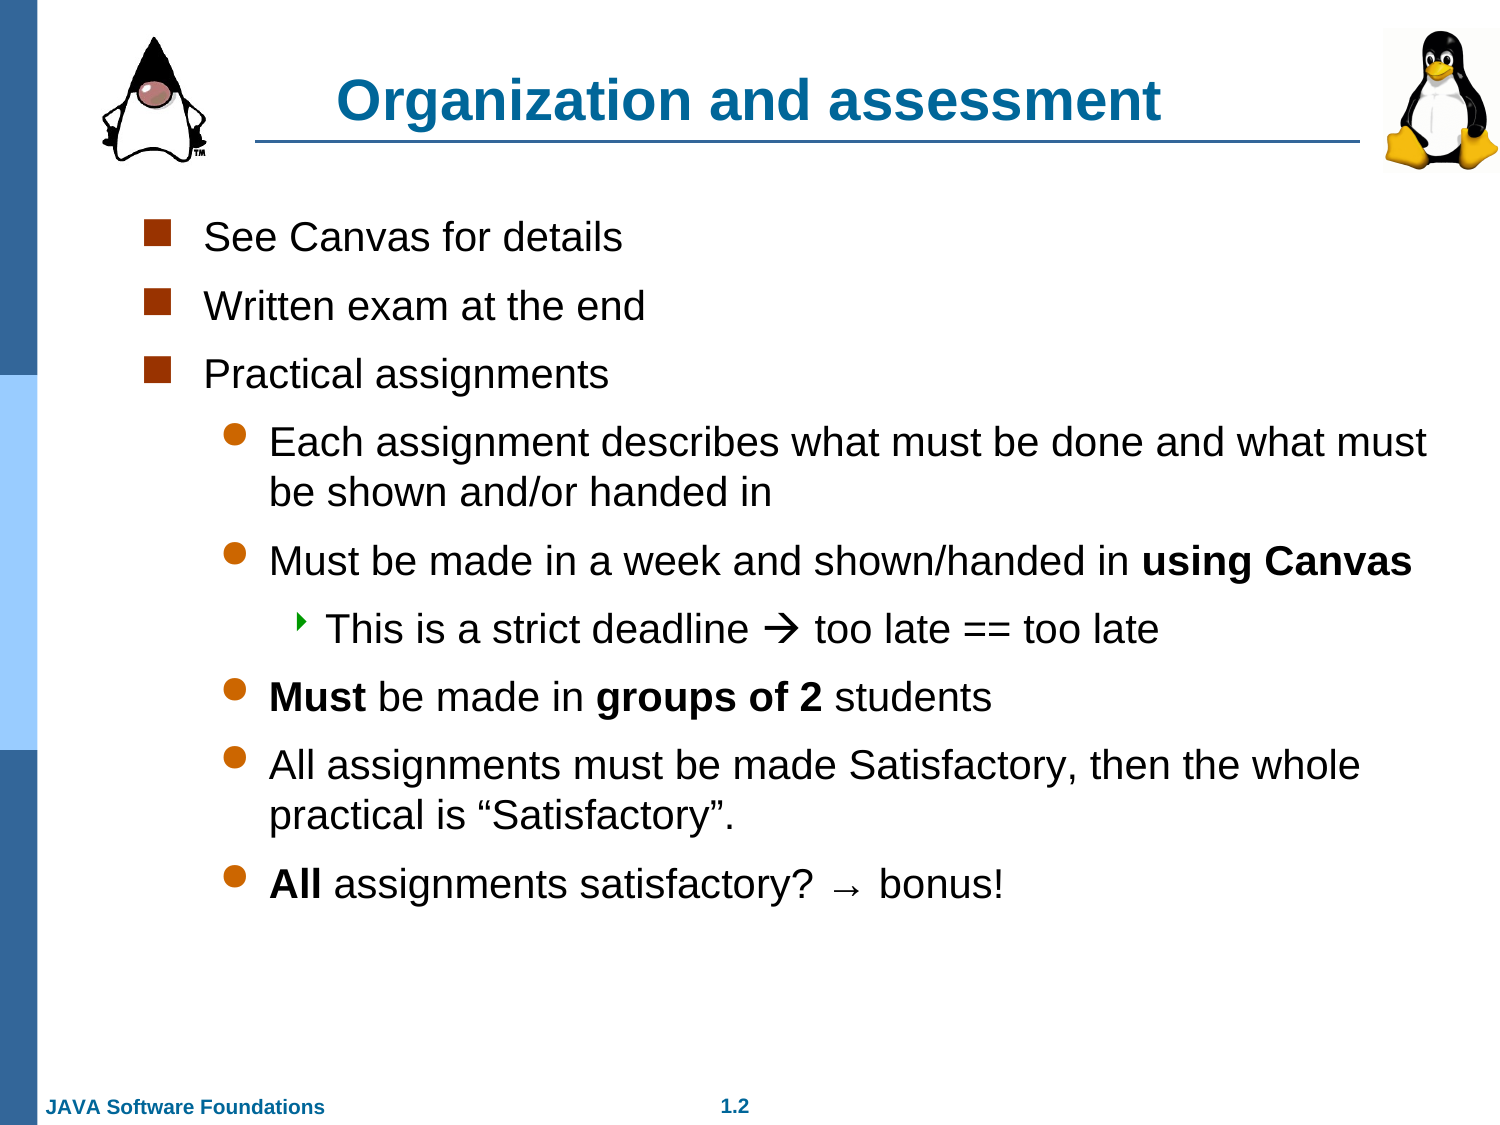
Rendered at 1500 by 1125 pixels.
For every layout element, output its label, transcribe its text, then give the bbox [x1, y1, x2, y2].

picture [1383, 28, 1500, 173]
list See Canvas for details Written exam at the end Practical assignments Each assignment describes what must be done and what must be shown and/or handed in Must be made in a week and shown/handed in using Canvas This is a strict deadline  too late == too late Must be made in groups of 2 students All assignments must be made Satisfactory, then the whole practical is “Satisfactory”. All assignments satisfactory? → bonus! [132, 202, 1483, 1041]
title Organization and assessment [75, 45, 1426, 141]
picture [54, 0, 255, 200]
